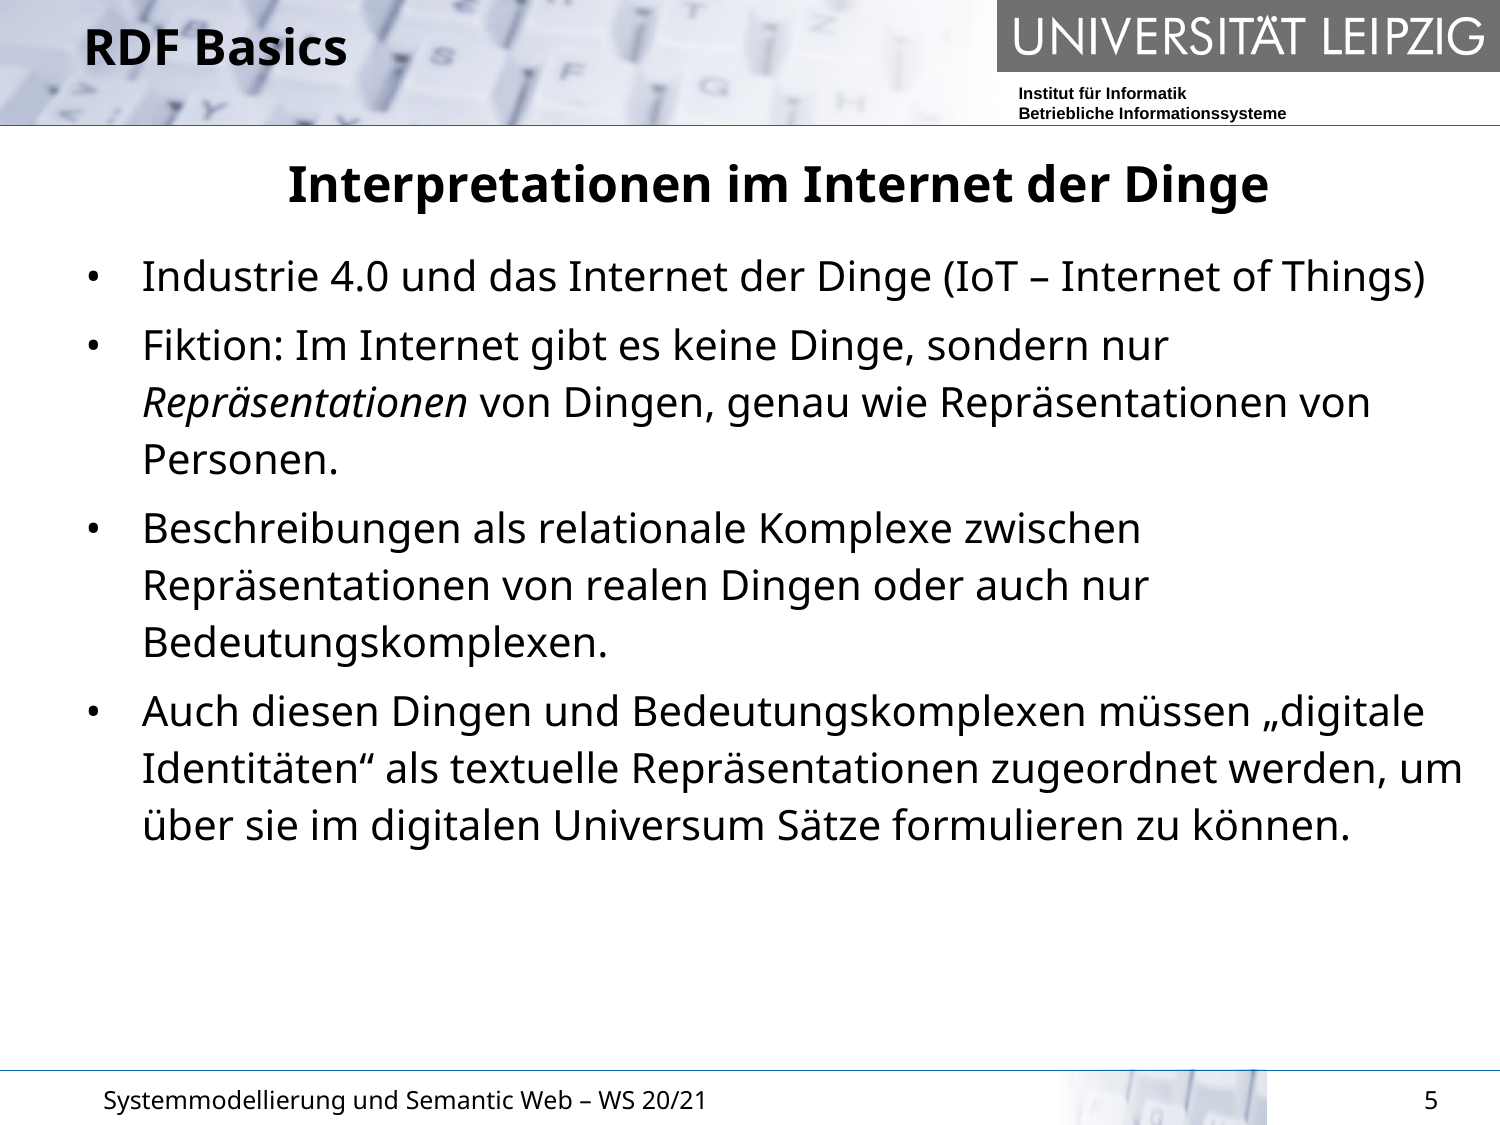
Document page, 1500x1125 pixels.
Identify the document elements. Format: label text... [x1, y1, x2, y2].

picture [1057, 1071, 1267, 1125]
text_box RDF Basics [68, 7, 364, 84]
picture [0, 0, 1500, 125]
list Interpretationen im Internet der Dinge Industrie 4.0 und das Internet der Dinge (IoT – Internet of Things) Fiktion: Im Internet gibt es keine Dinge, sondern nur Repräsentationen von Dingen, genau wie Repräsentationen von Personen. Beschreibungen als relationale Komplexe zwischen Repräsentationen von realen Dingen oder auch nur Bedeutungskomplexen. Auch diesen Dingen und Bedeutungskomplexen müssen „digitale Identitäten“ als textuelle Repräsentationen zugeordnet werden, um über sie im digitalen Universum Sätze formulieren zu können. [70, 141, 1489, 1059]
